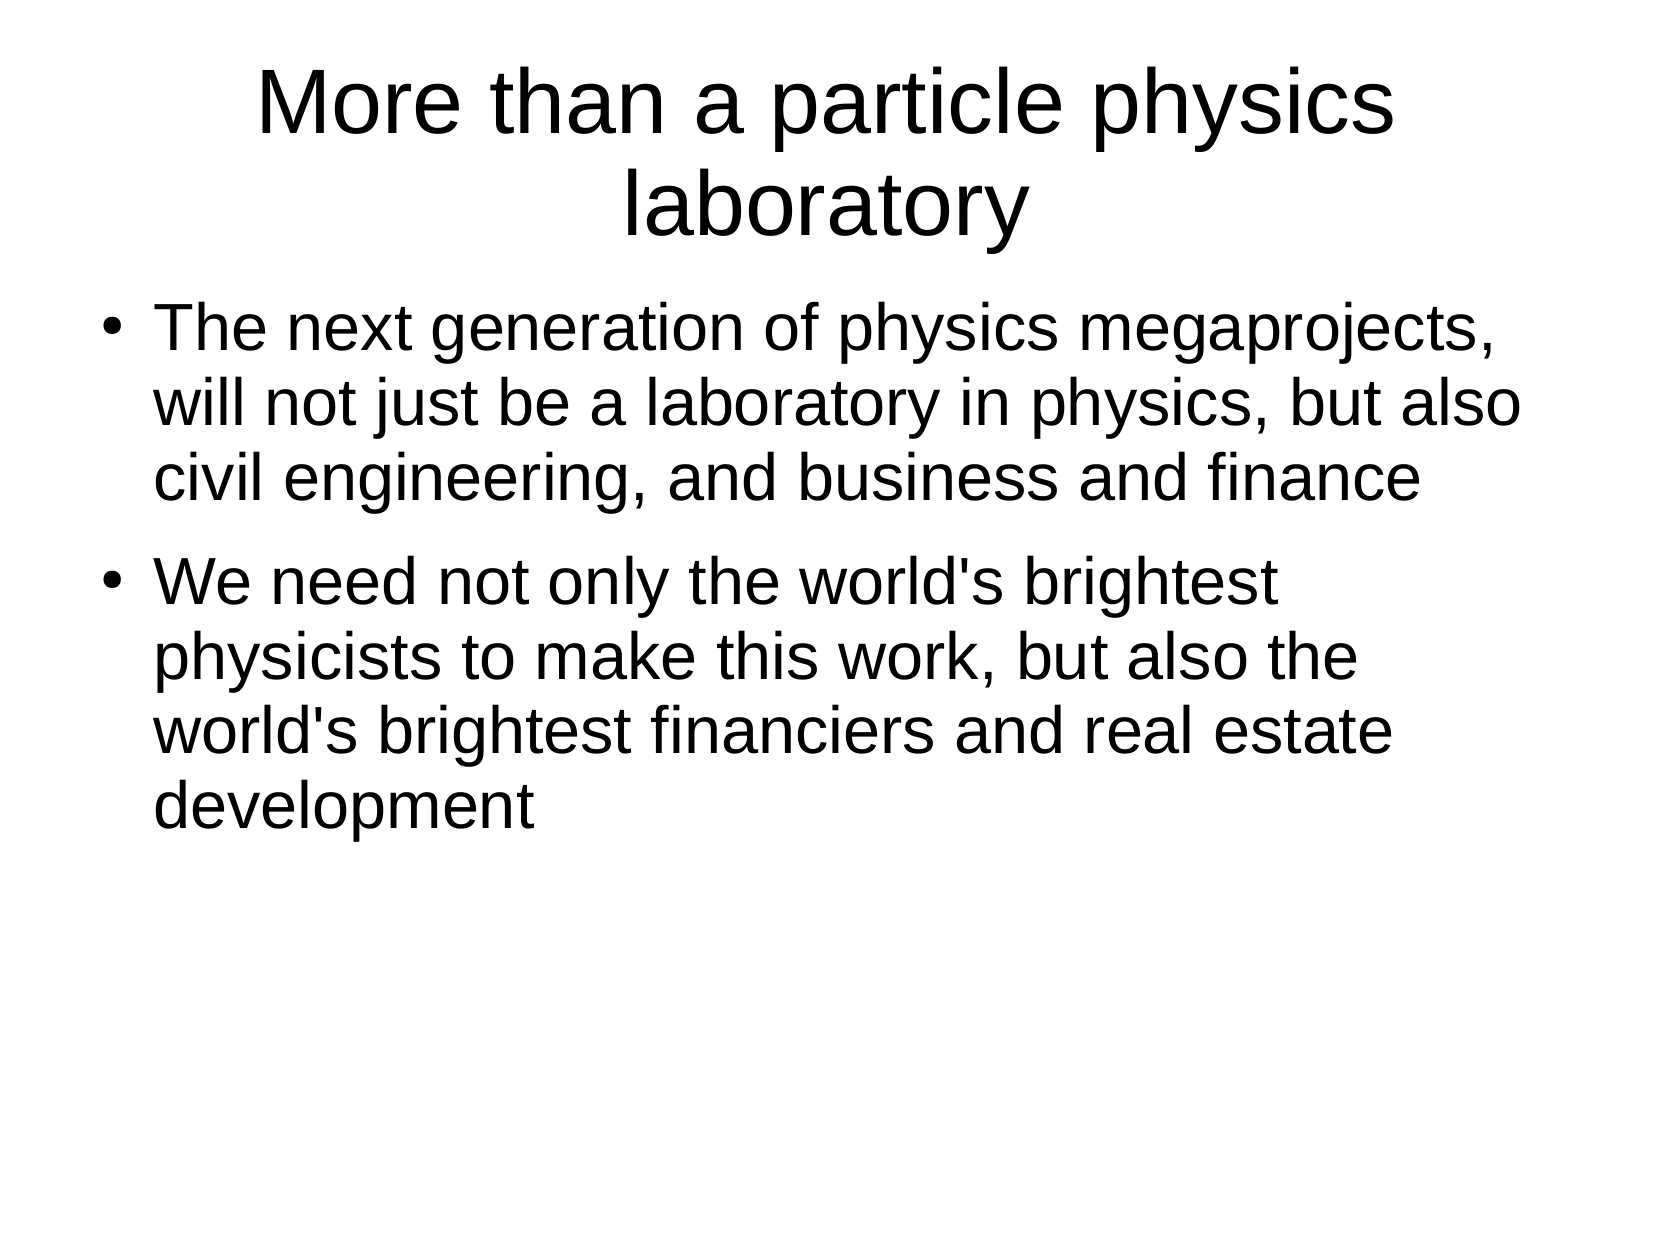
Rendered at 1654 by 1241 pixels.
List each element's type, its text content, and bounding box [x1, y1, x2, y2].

list The next generation of physics megaprojects, will not just be a laboratory in physics, but also civil engineering, and business and finance We need not only the world's brightest physicists to make this work, but also the world's brightest financiers and real estate development [82, 290, 1571, 1010]
title More than a particle physics laboratory [82, 49, 1571, 257]
